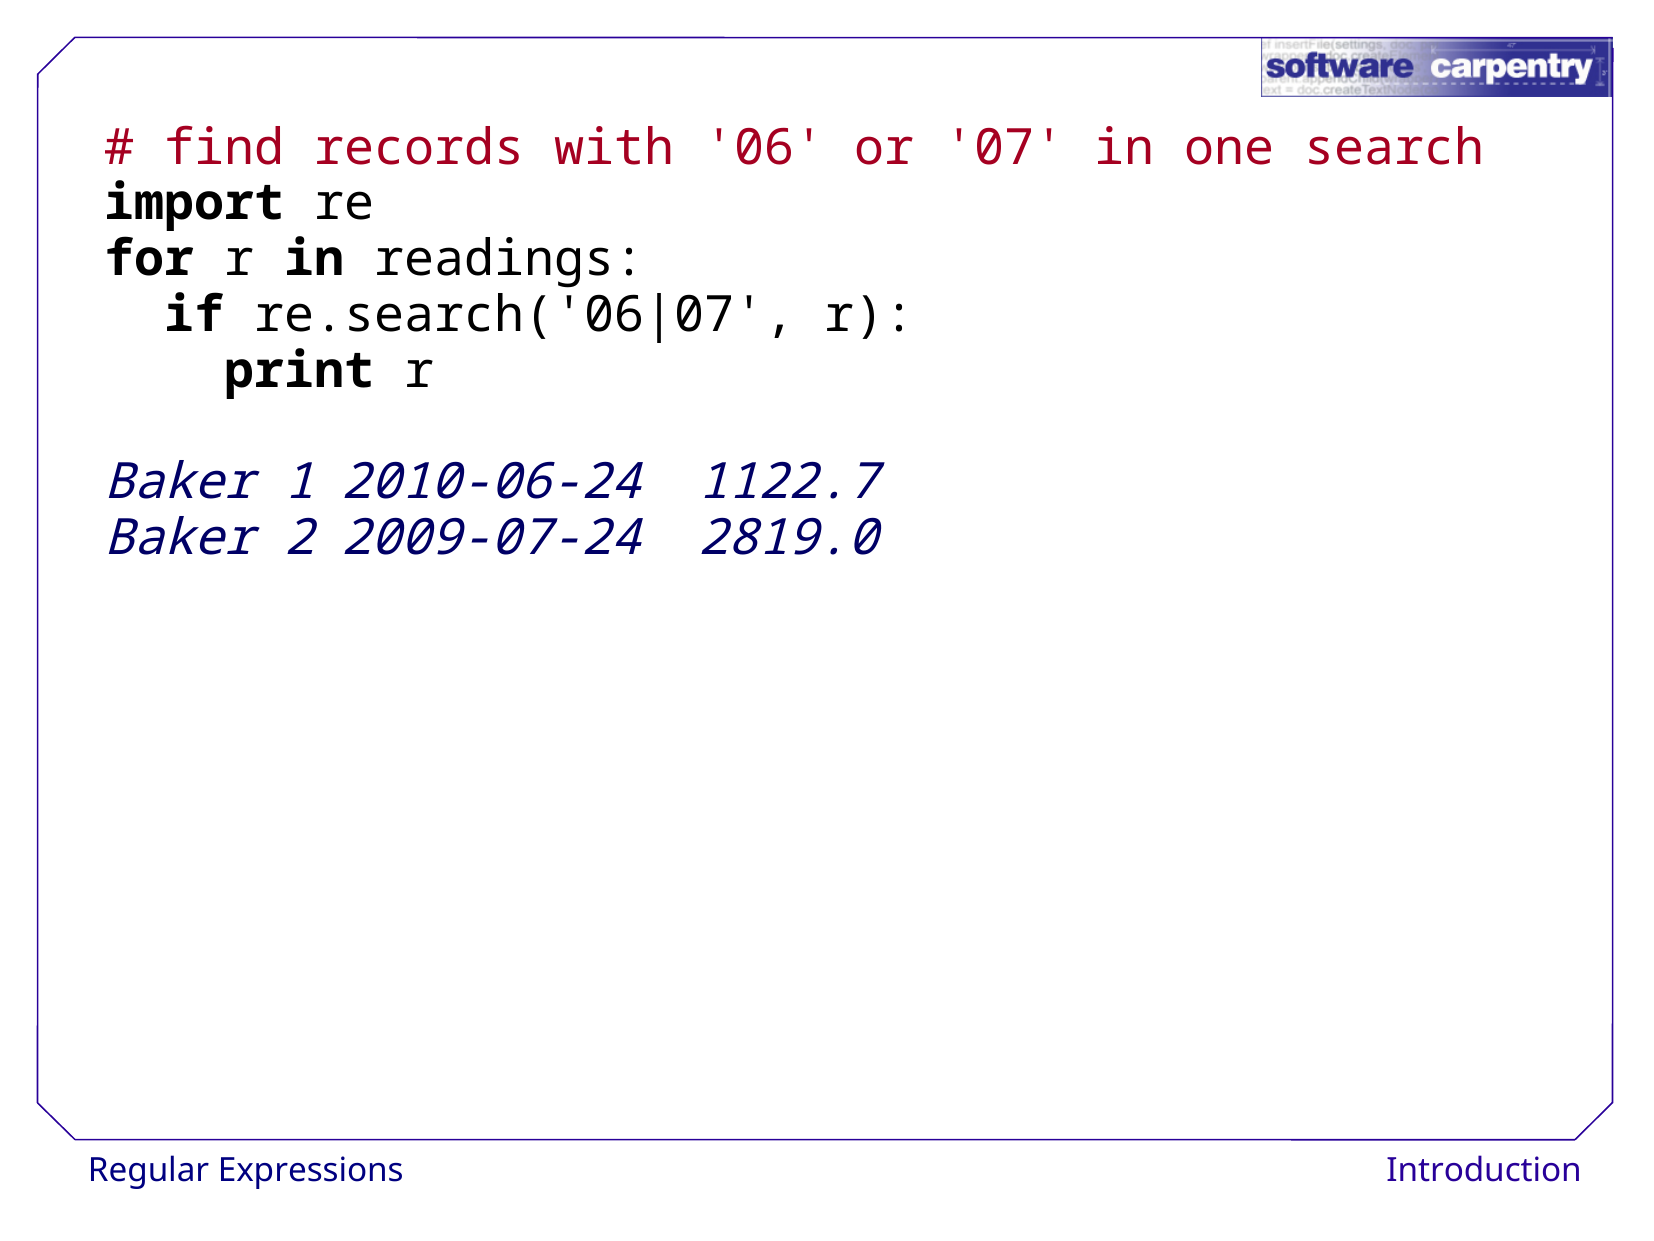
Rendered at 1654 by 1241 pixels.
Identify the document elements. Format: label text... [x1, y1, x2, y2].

text_box # find records with '06' or '07' in one search import re for r in readings: if re.search('06|07', r): print r Baker 1 2010-06-24 1122.7 Baker 2 2009-07-24 2819.0 [89, 112, 1512, 999]
picture [1261, 39, 1613, 97]
